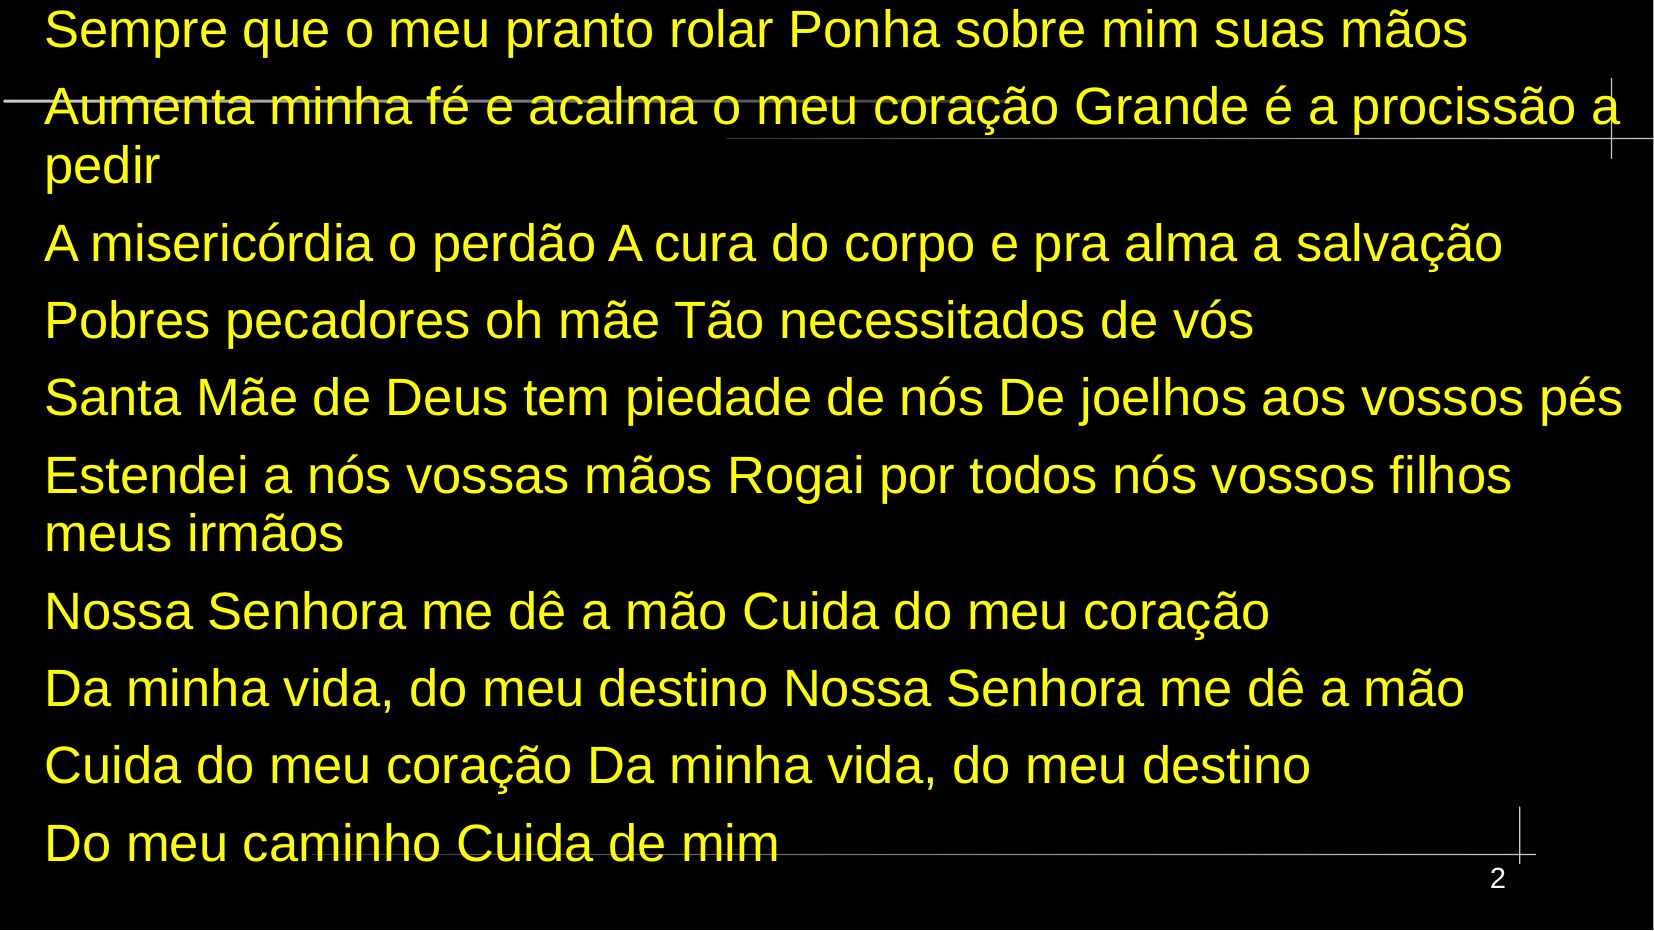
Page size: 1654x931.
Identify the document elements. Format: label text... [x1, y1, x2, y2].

list Sempre que o meu pranto rolar Ponha sobre mim suas mãos Aumenta minha fé e acalma o meu coração Grande é a procissão a pedir A misericórdia o perdão A cura do corpo e pra alma a salvação Pobres pecadores oh mãe Tão necessitados de vós Santa Mãe de Deus tem piedade de nós De joelhos aos vossos pés Estendei a nós vossas mãos Rogai por todos nós vossos filhos meus irmãos Nossa Senhora me dê a mão Cuida do meu coração Da minha vida, do meu destino Nossa Senhora me dê a mão Cuida do meu coração Da minha vida, do meu destino Do meu caminho Cuida de mim [0, 0, 1654, 931]
